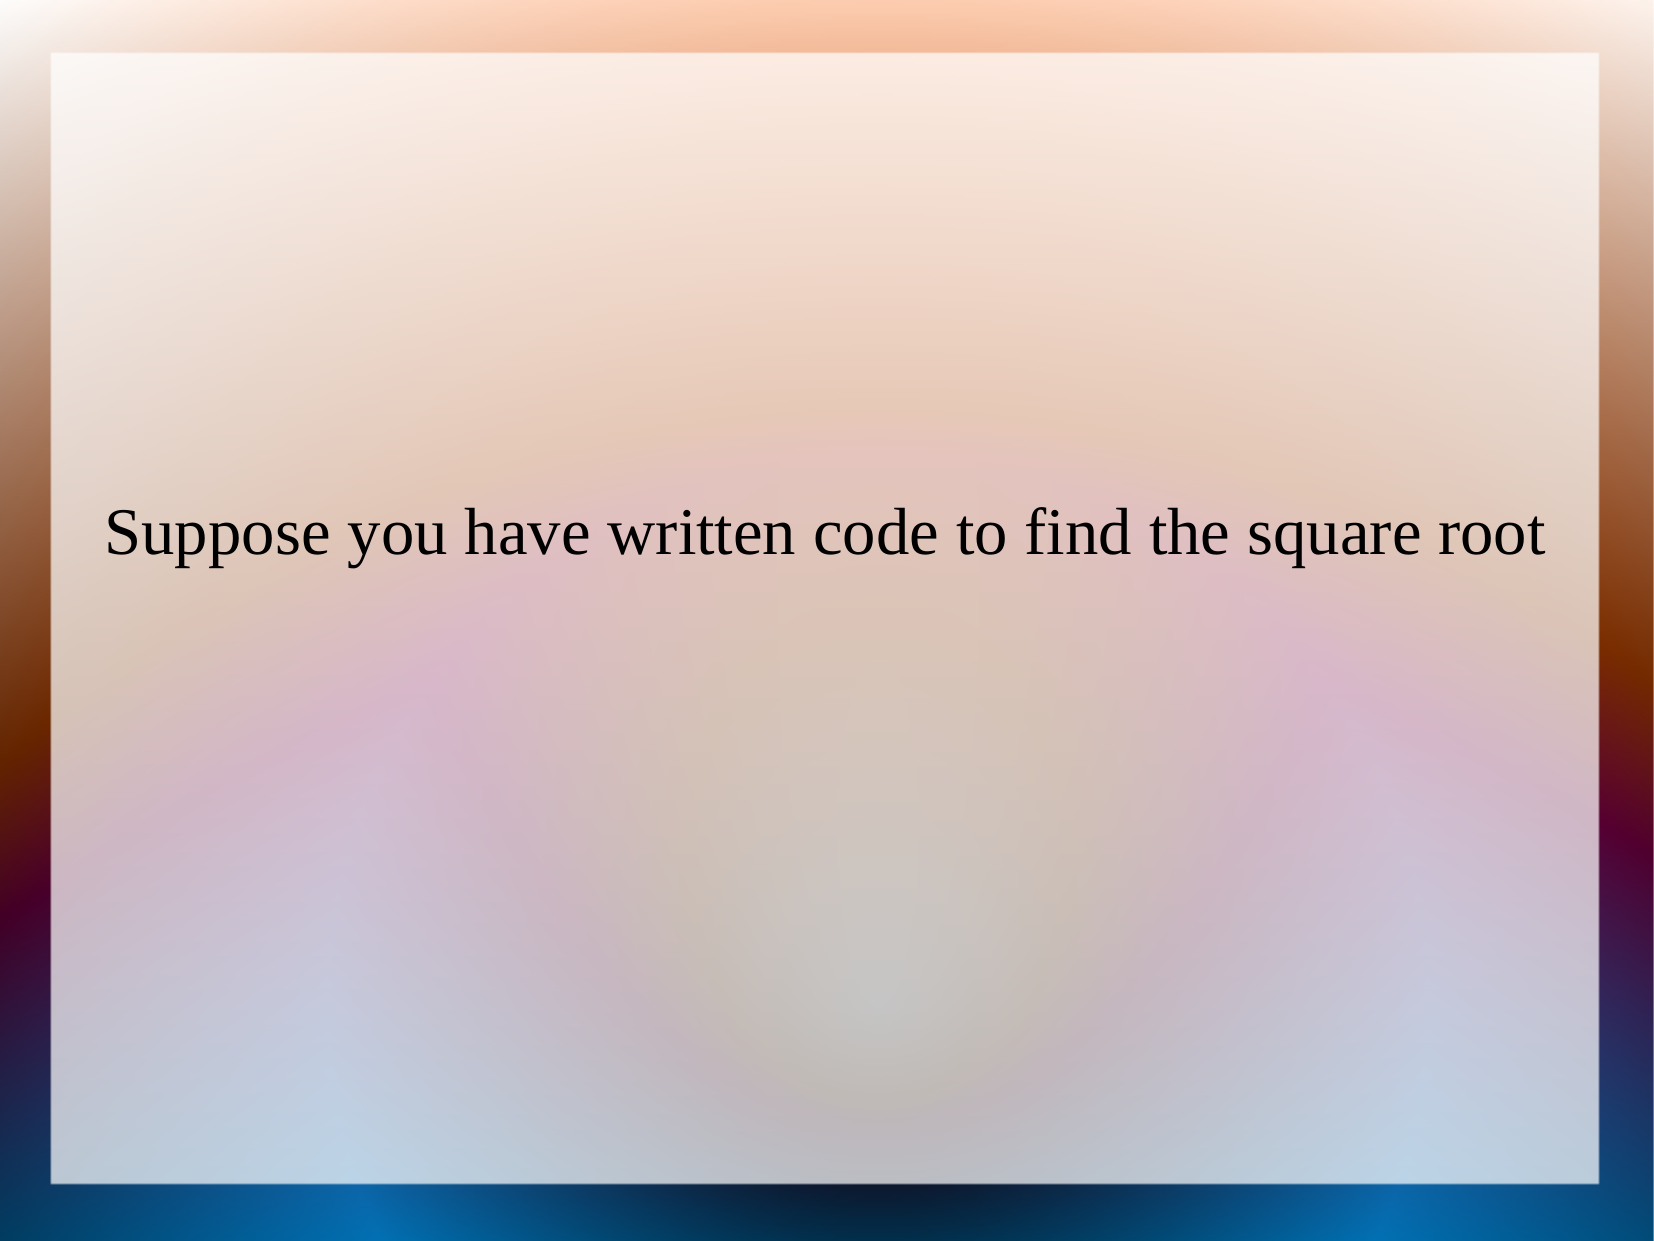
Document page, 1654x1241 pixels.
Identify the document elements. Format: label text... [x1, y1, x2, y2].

picture [0, 0, 1654, 1241]
subtitle Suppose you have written code to find the square root [82, 55, 1571, 1010]
